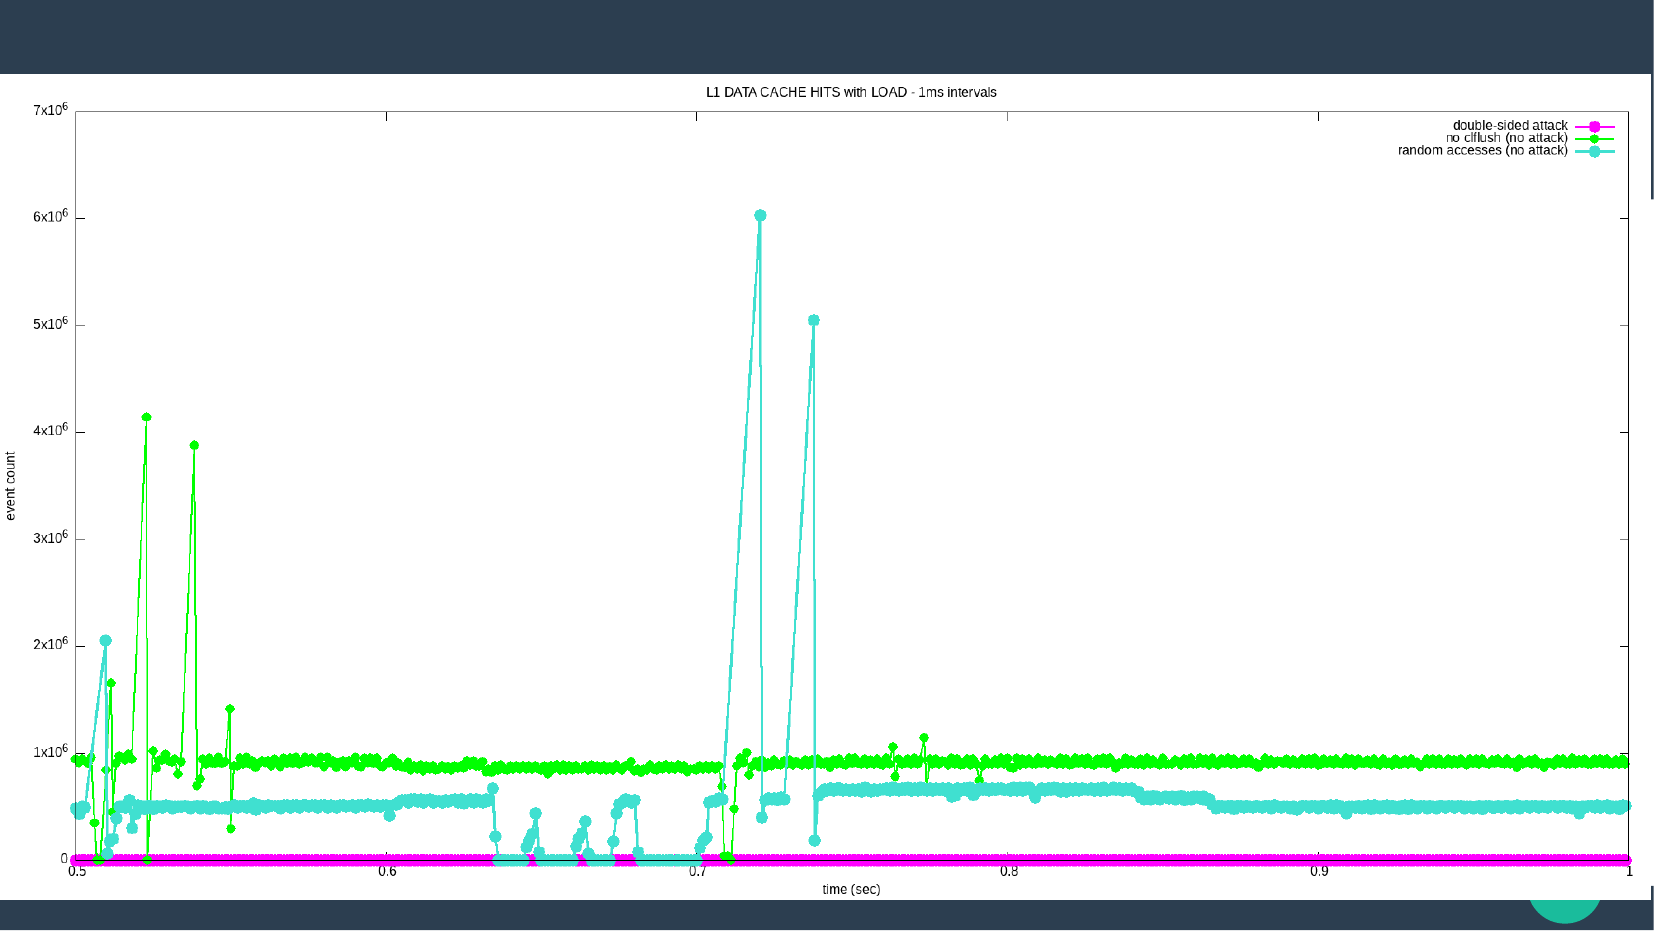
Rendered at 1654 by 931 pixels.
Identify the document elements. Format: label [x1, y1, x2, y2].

picture [0, 74, 1651, 901]
